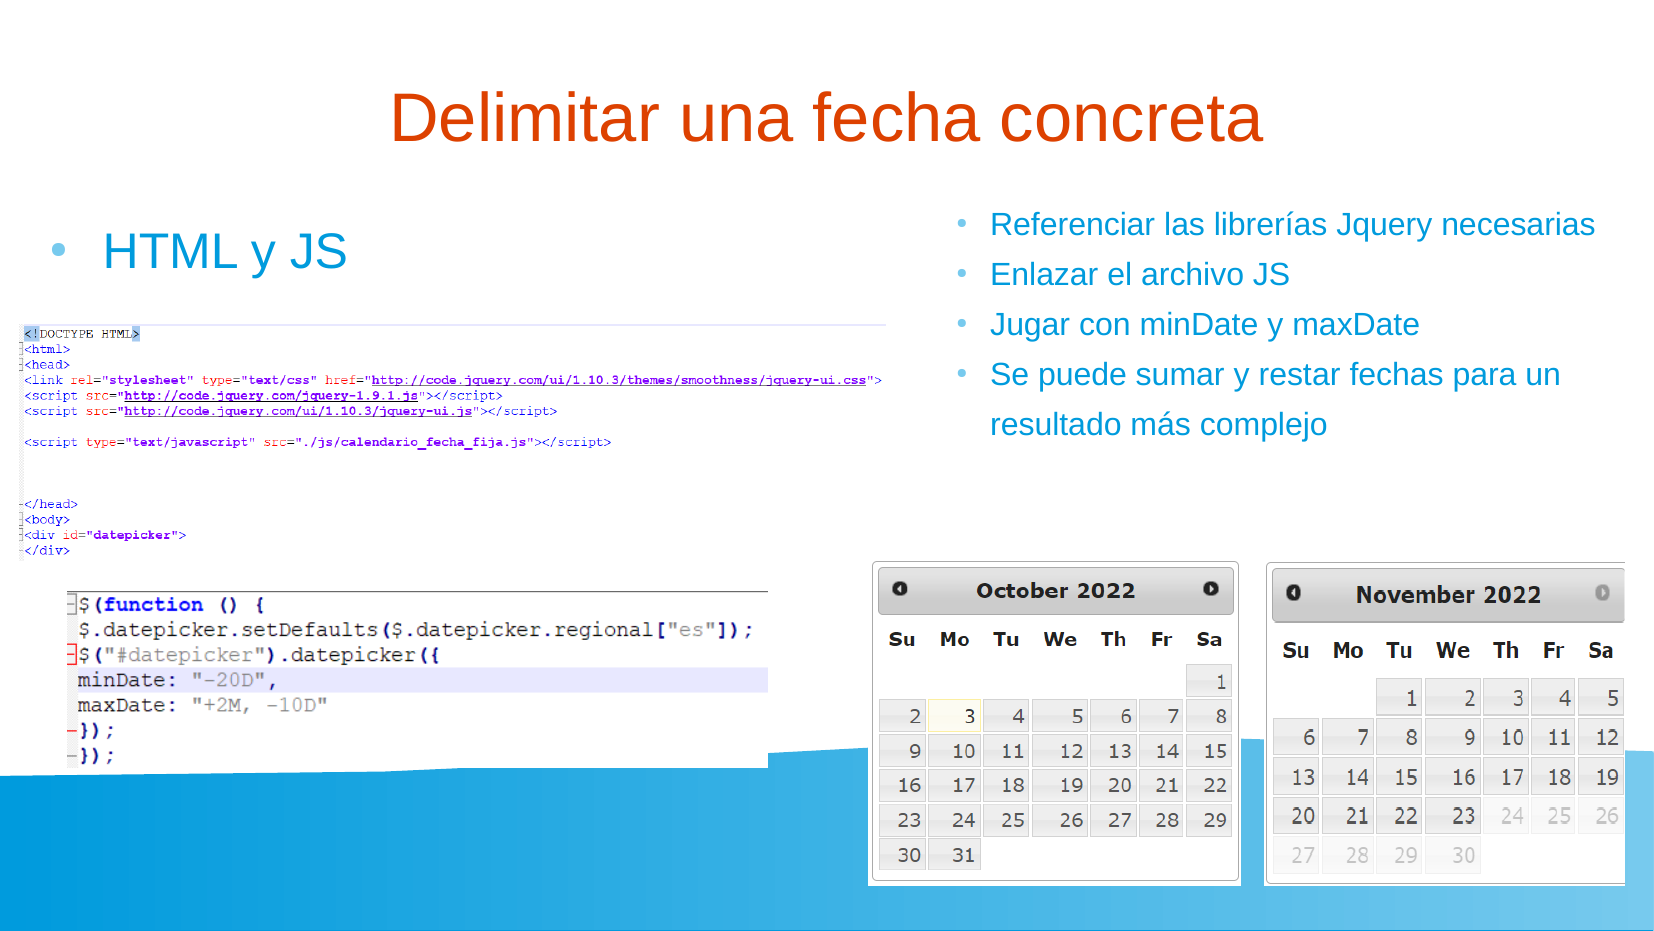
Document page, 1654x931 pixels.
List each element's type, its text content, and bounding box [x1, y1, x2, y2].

list Referenciar las librerías Jquery necesarias Enlazar el archivo JS Jugar con minDate y maxDate Se puede sumar y restar fechas para un resultado más complejo [944, 206, 1654, 443]
title Delimitar una fecha concreta [88, 29, 1565, 207]
picture [1264, 560, 1625, 886]
picture [19, 324, 1241, 886]
picture [67, 591, 768, 768]
list HTML y JS [31, 223, 782, 324]
